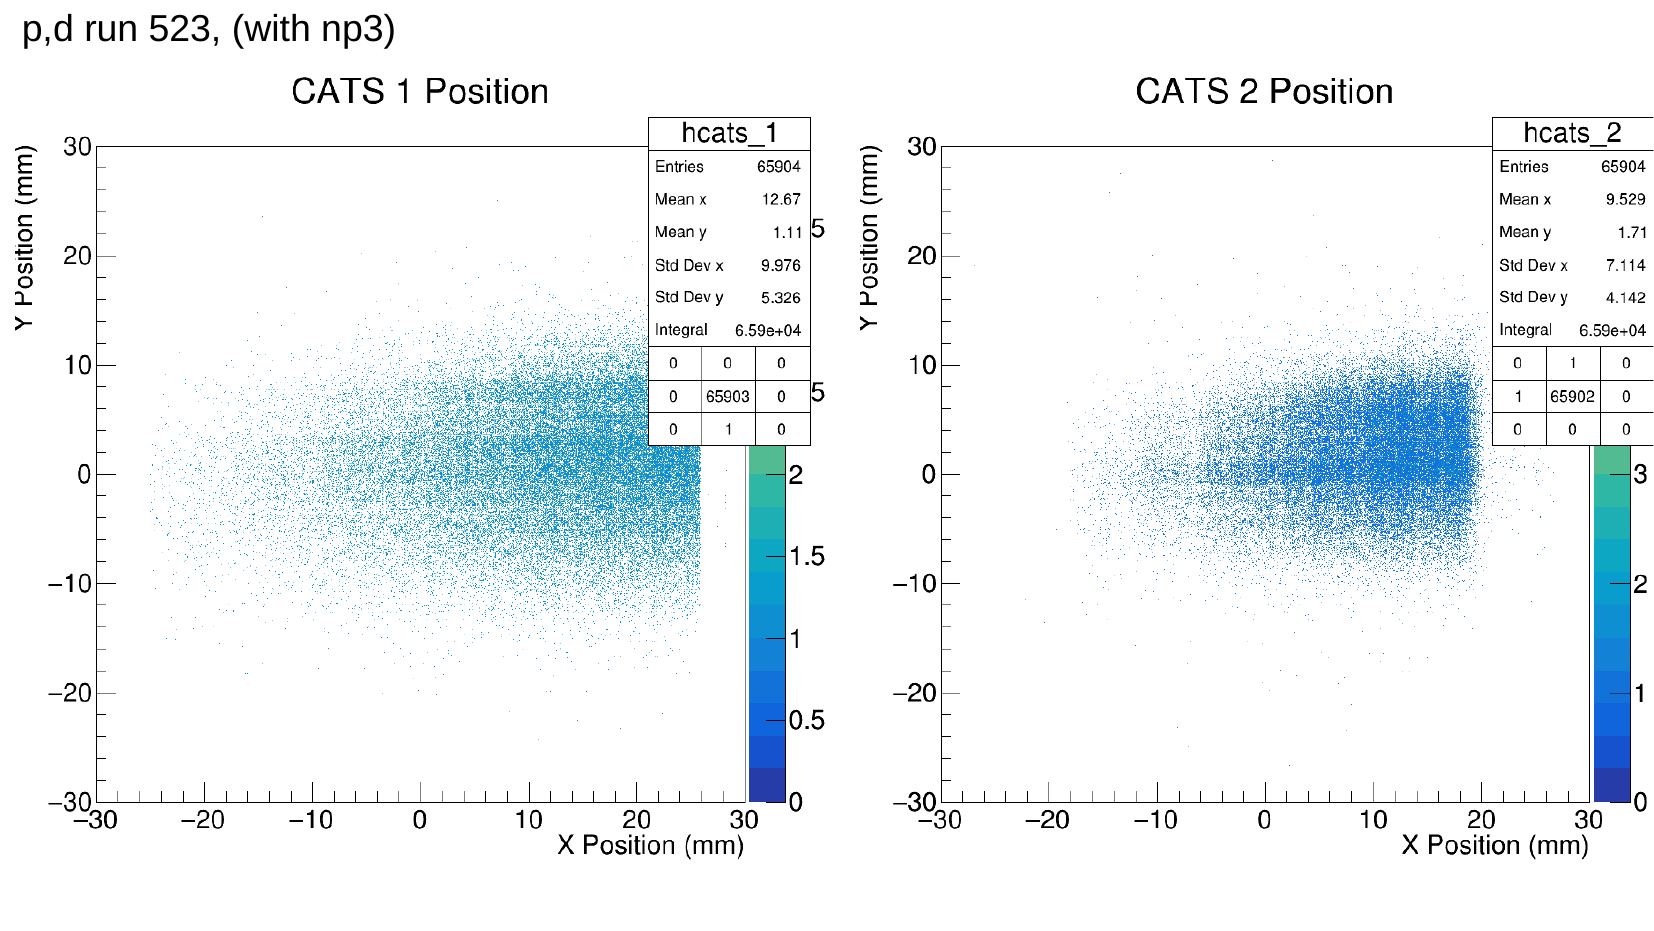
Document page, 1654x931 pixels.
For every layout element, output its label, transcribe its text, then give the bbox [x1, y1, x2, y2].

text_box p,d run 523, (with np3) [7, 0, 495, 141]
picture [7, 56, 1654, 879]
